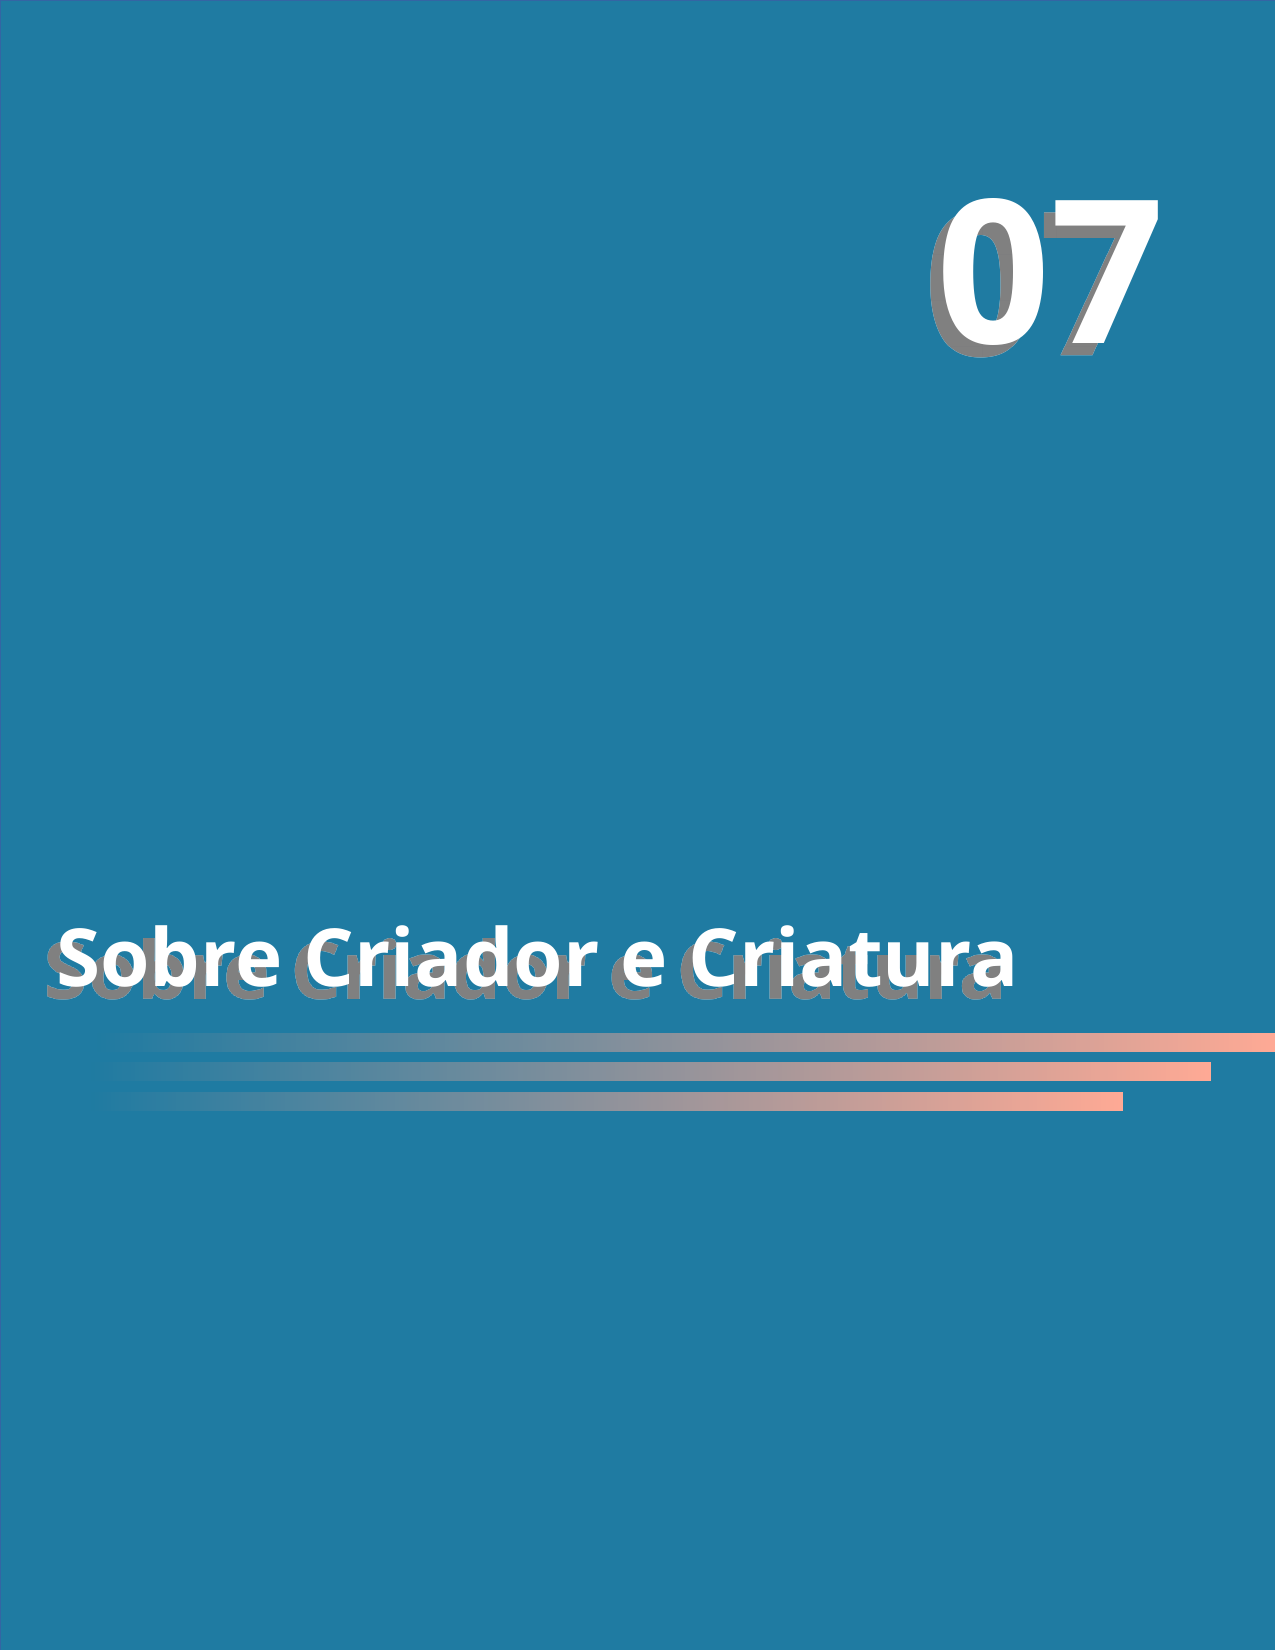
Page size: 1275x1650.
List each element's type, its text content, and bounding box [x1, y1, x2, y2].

text_box Sobre Criador e Criatura [41, 826, 1258, 1018]
text_box [0, 0, 1275, 1650]
text_box 07 [921, 59, 1217, 473]
